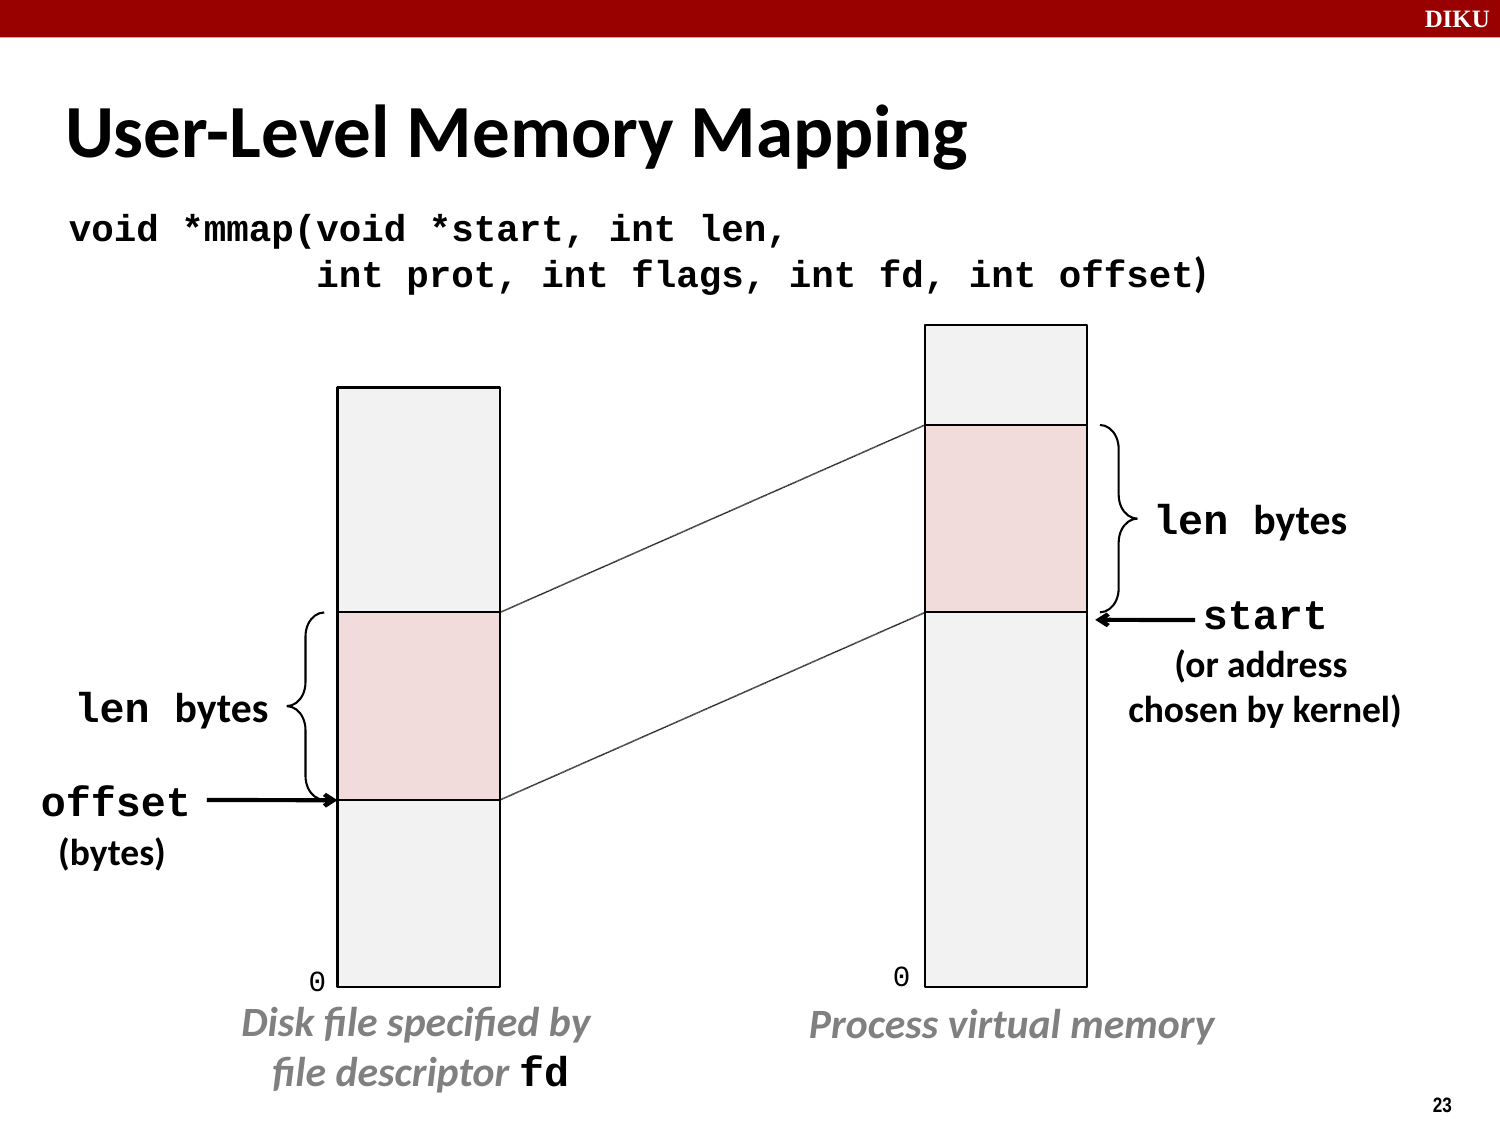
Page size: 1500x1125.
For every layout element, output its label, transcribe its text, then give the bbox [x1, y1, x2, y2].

text_box 0 [878, 950, 926, 1000]
text_box 0 [293, 954, 342, 1005]
text_box start [1188, 580, 1343, 632]
text_box Disk file specified by file descriptor fd [226, 987, 615, 1103]
text_box (bytes) [43, 820, 182, 881]
text_box (or address chosen by kernel) [1113, 632, 1418, 738]
text_box User-Level Memory Mapping [50, 80, 1241, 175]
text_box [337, 387, 500, 987]
text_box len bytes [59, 673, 284, 738]
text_box Process virtual memory [794, 989, 1230, 1055]
text_box [924, 324, 1088, 988]
text_box len bytes [1138, 486, 1363, 551]
text_box void *mmap(void *start, int len, int prot, int flags, int fd, int offset) [54, 200, 1417, 338]
text_box offset [25, 767, 206, 832]
